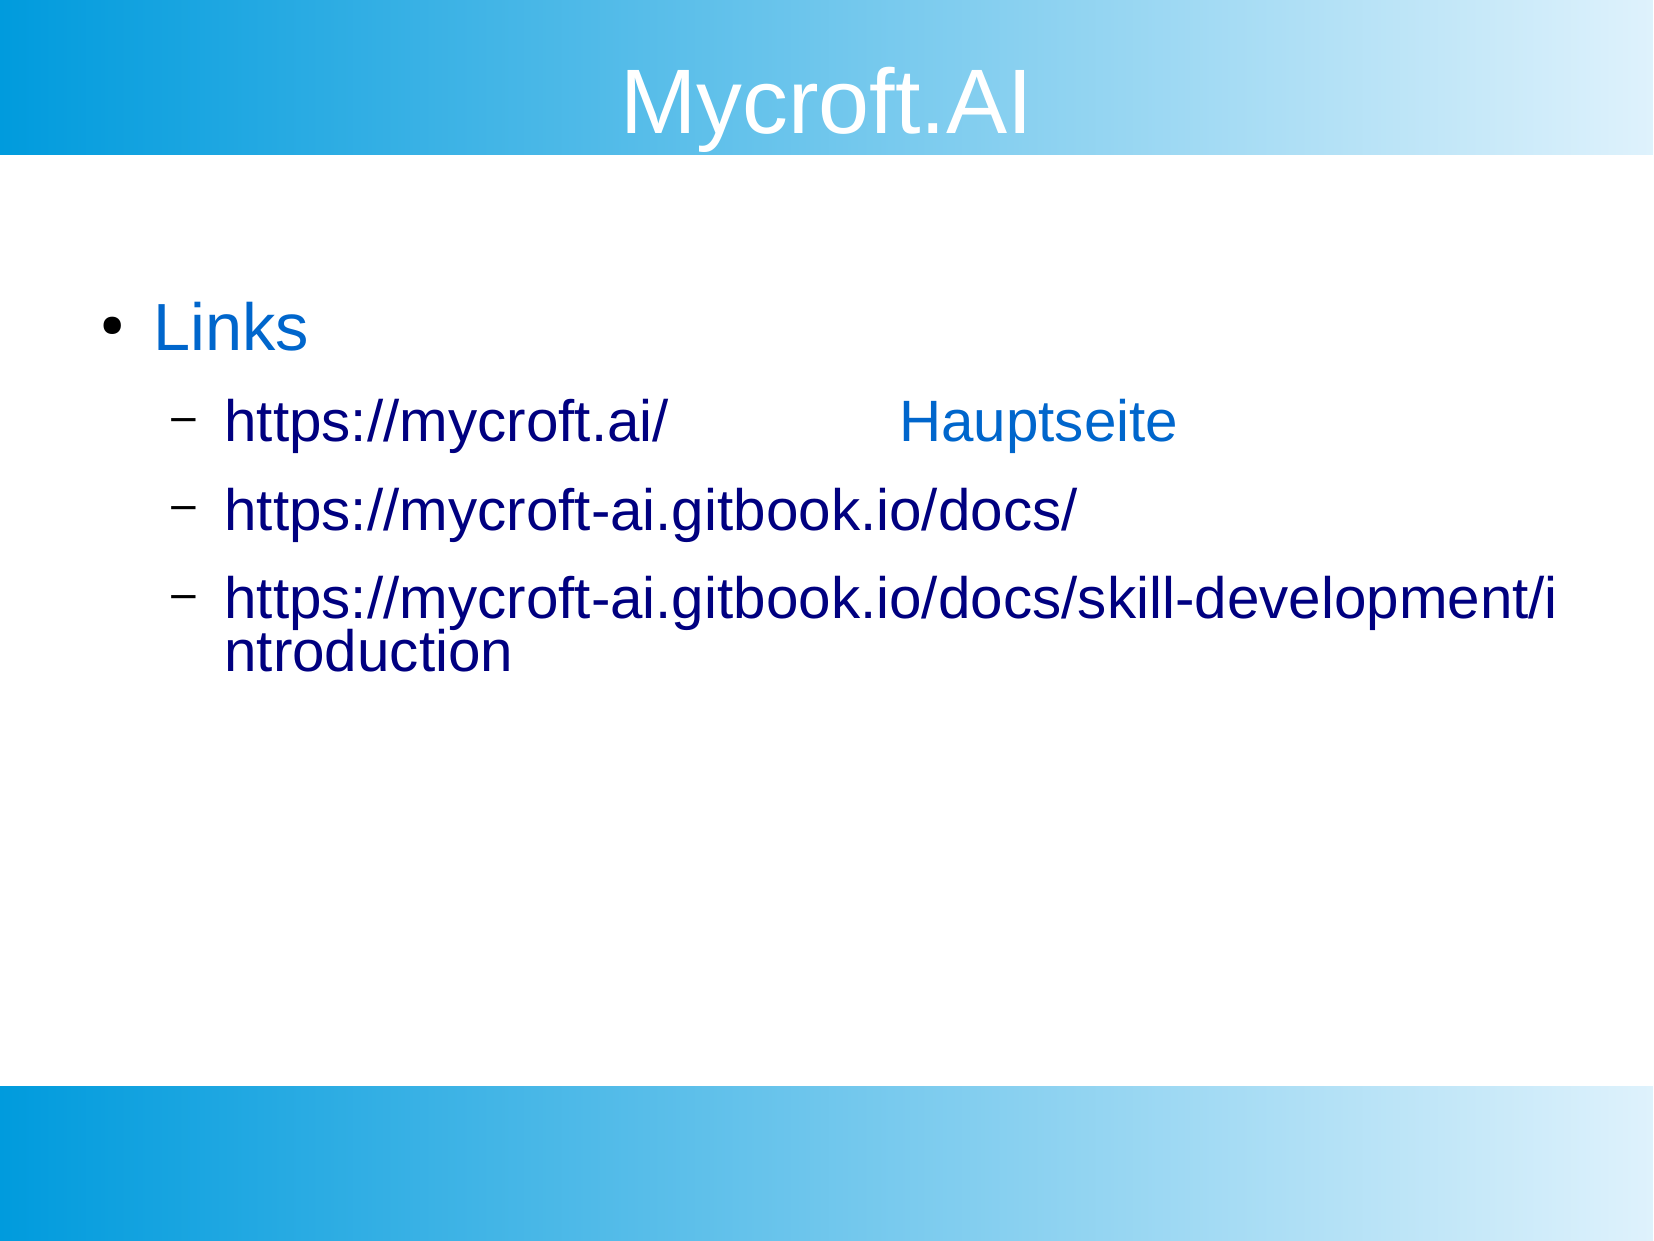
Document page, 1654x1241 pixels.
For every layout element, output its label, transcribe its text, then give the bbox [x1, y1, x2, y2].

list Links https://mycroft.ai/ Hauptseite https://mycroft-ai.gitbook.io/docs/ https://mycroft-ai.gitbook.io/docs/skill-development/introduction [82, 290, 1571, 1010]
title Mycroft.AI [82, 49, 1571, 155]
